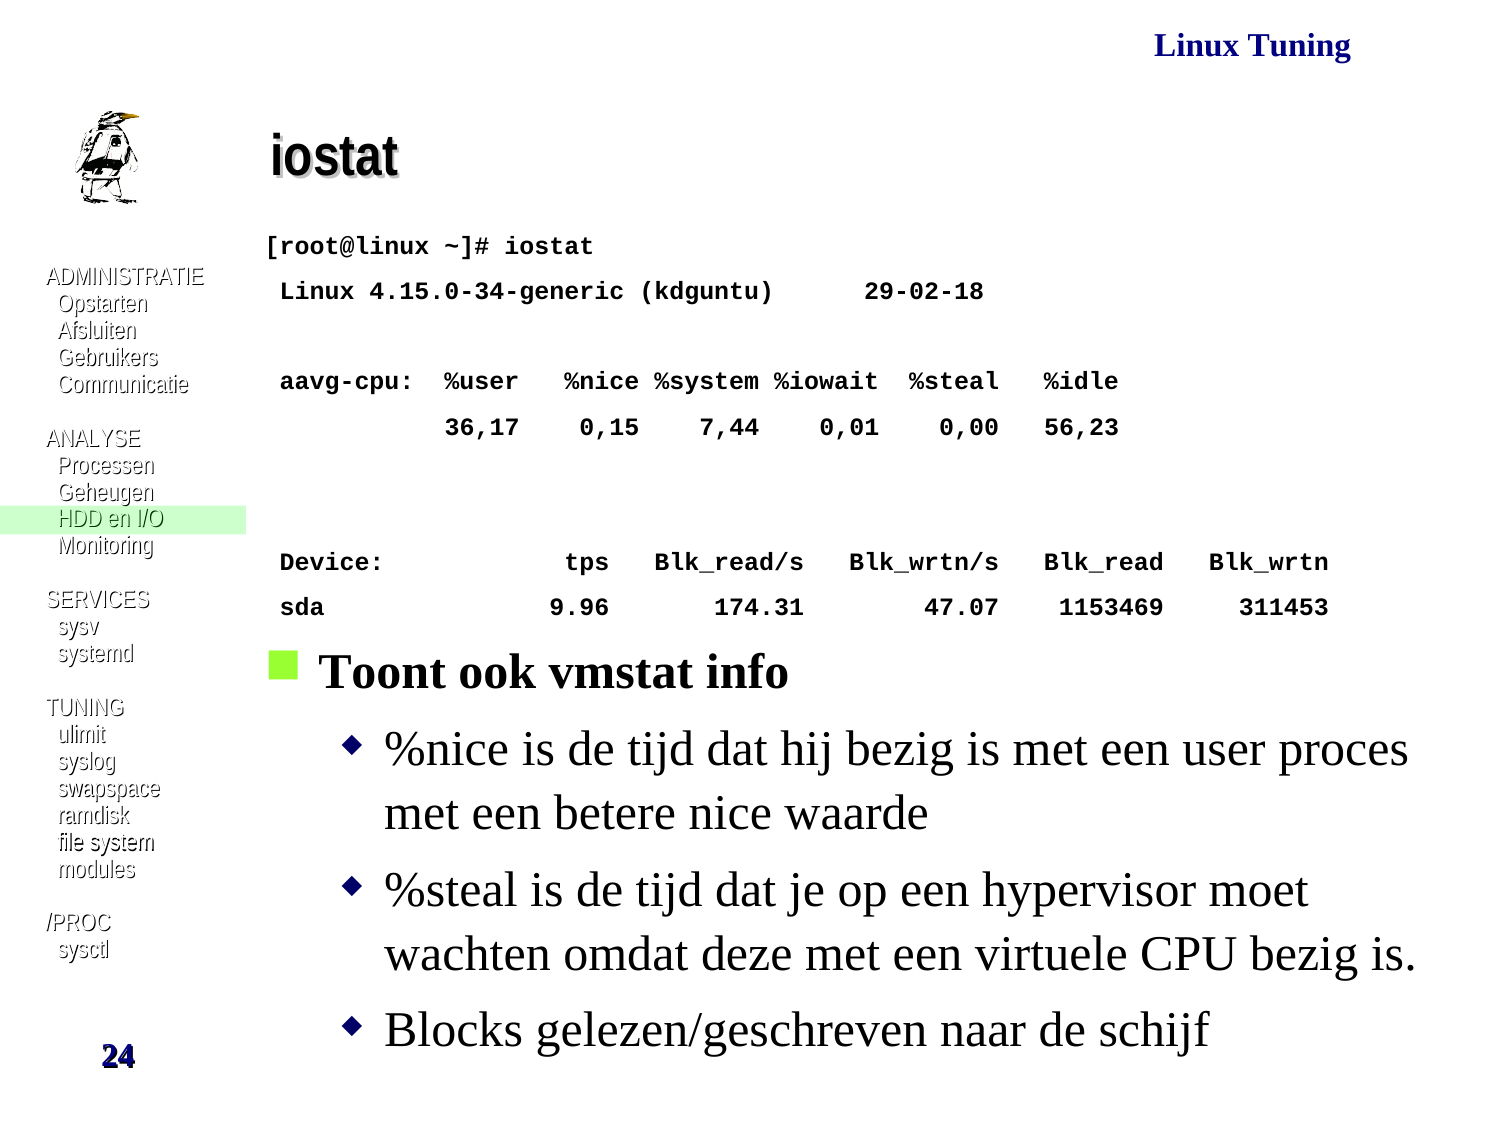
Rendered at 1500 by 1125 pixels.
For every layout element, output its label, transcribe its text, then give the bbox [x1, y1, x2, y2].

picture [57, 105, 143, 206]
text_box [0, 505, 247, 535]
list [root@linux ~]# iostat Linux 4.15.0-34-generic (kdguntu) 29-02-18 aavg-cpu: %user %nice %system %iowait %steal %idle 36,17 0,15 7,44 0,01 0,00 56,23 Device: tps Blk_read/s Blk_wrtn/s Blk_read Blk_wrtn sda 9.96 174.31 47.07 1153469 311453 Toont ook vmstat info %nice is de tijd dat hij bezig is met een user proces met een betere nice waarde %steal is de tijd dat je op een hypervisor moet wachten omdat deze met een virtuele CPU bezig is. Blocks gelezen/geschreven naar de schijf [264, 229, 1486, 1125]
title iostat [270, 41, 1500, 250]
